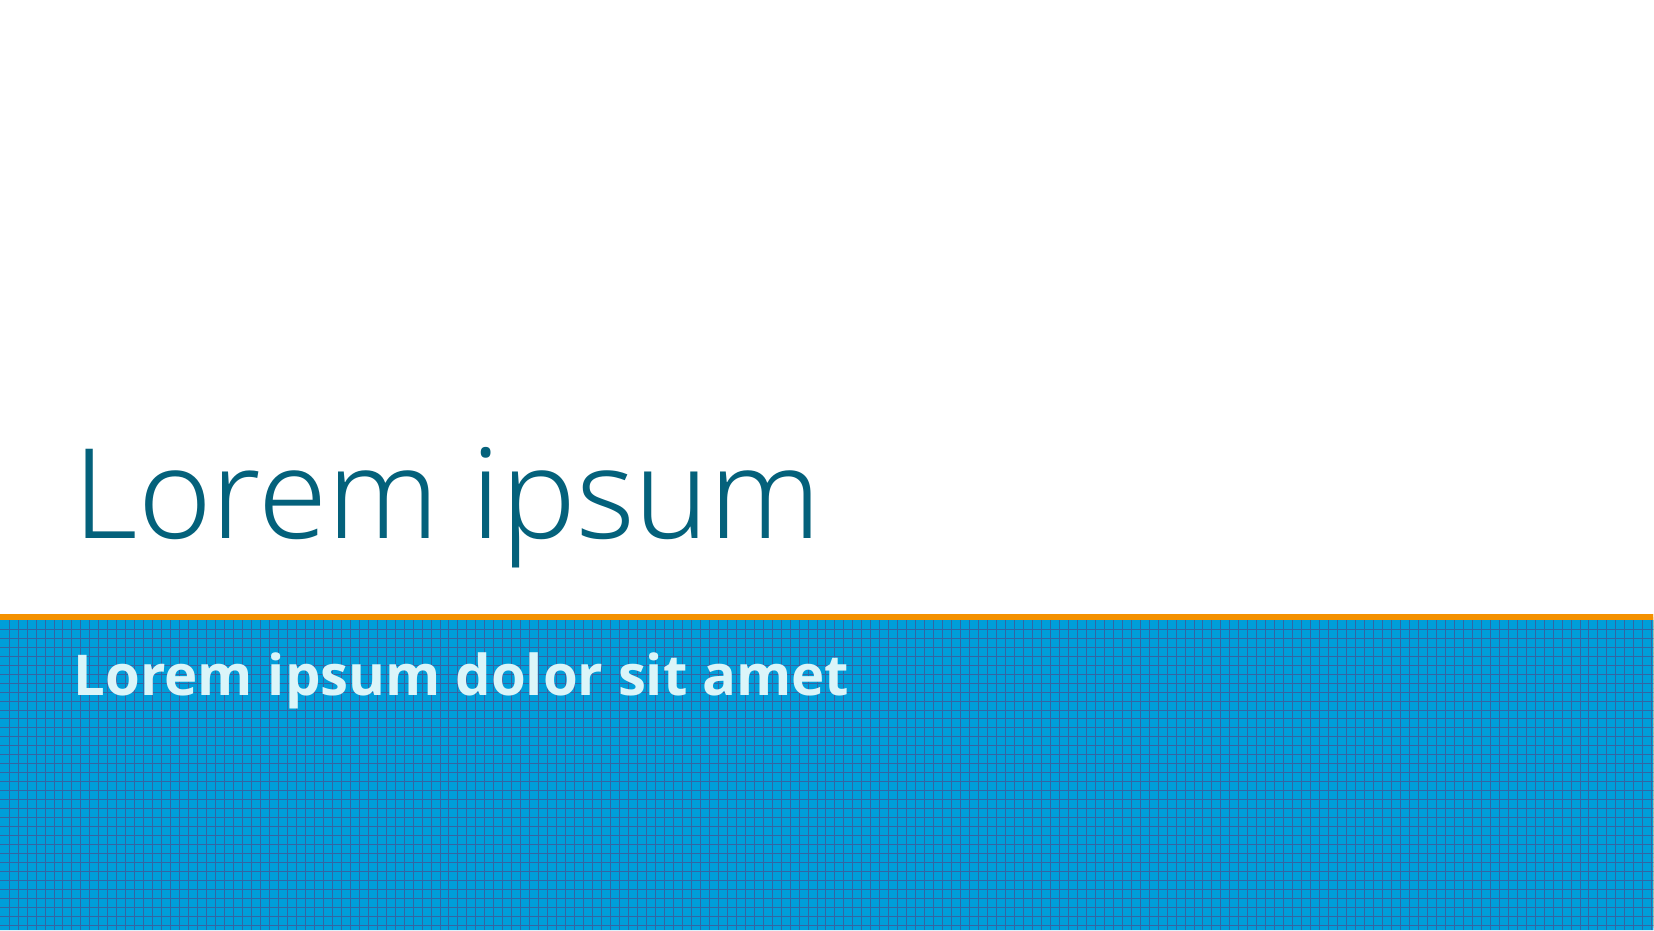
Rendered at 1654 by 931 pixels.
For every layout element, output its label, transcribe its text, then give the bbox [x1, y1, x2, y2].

title Lorem ipsum [73, 44, 1551, 576]
subtitle Lorem ipsum dolor sit amet [73, 634, 1551, 827]
